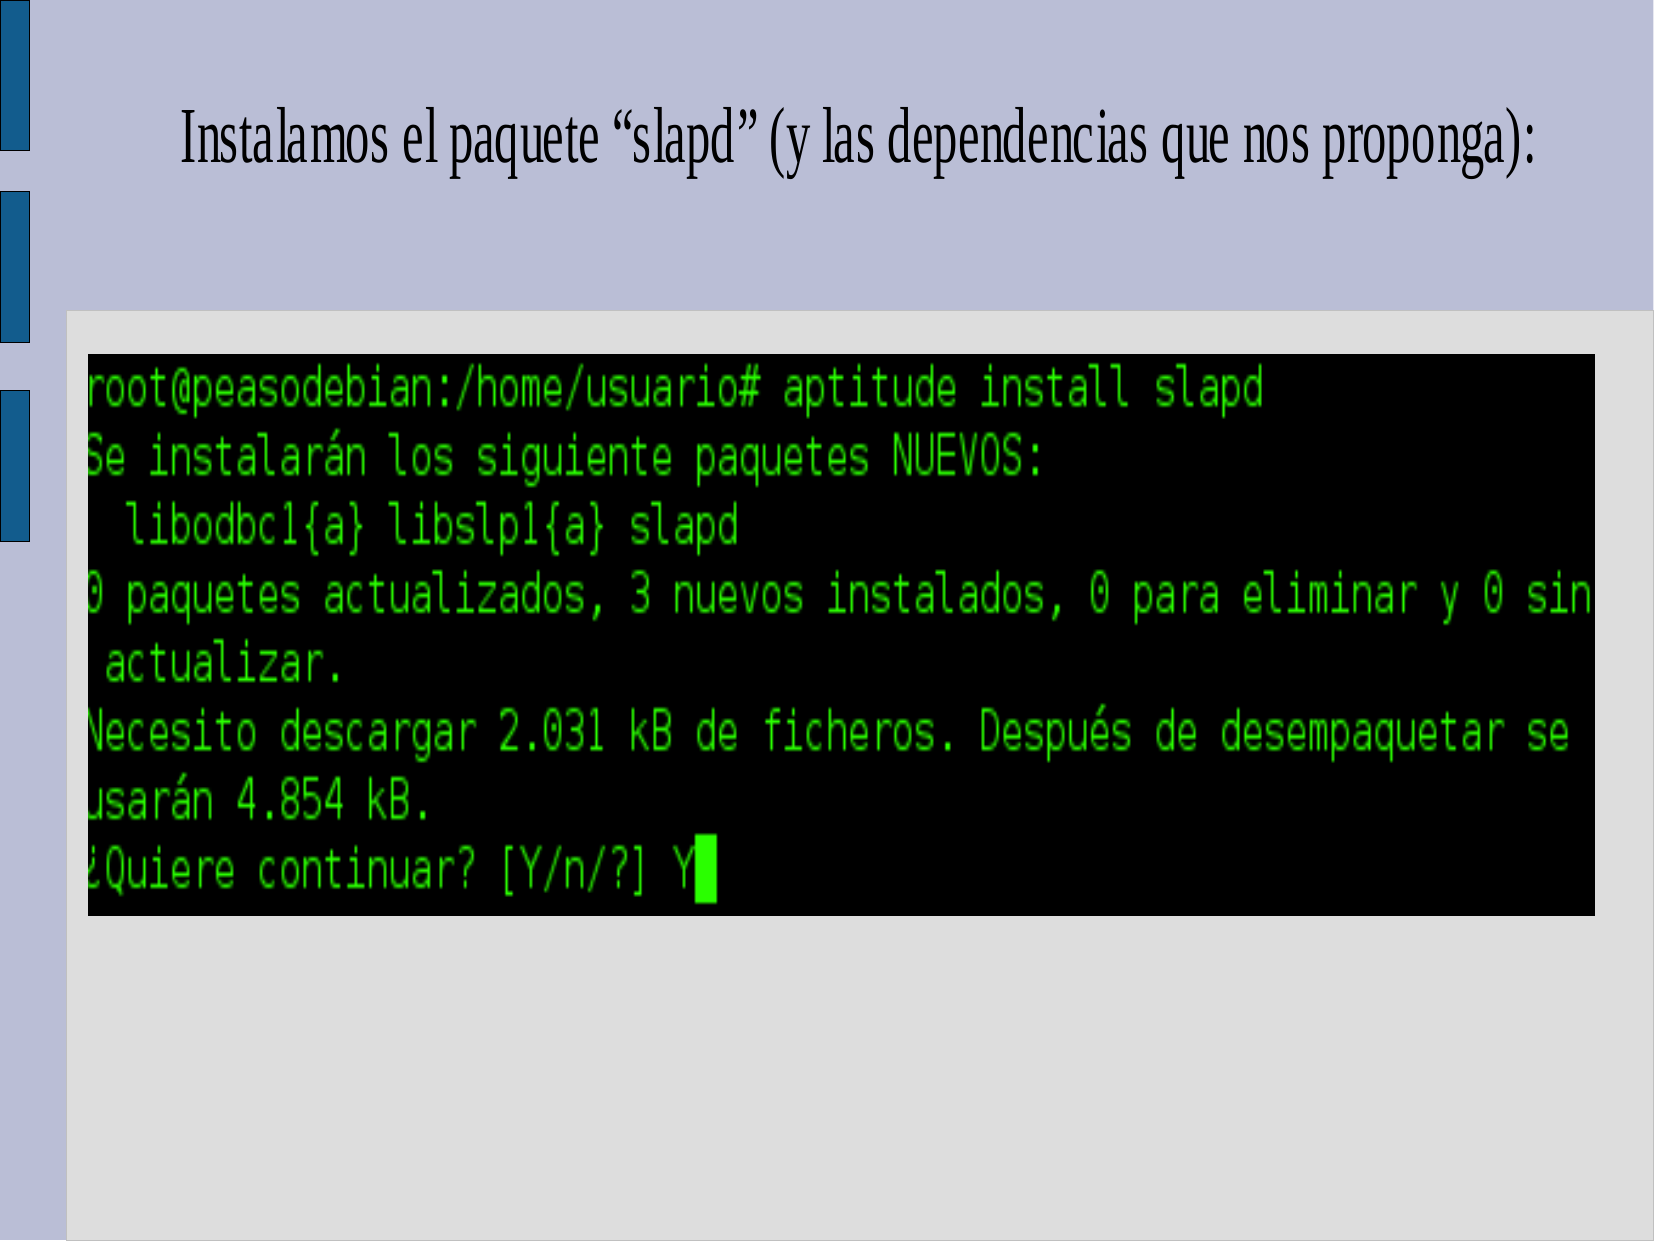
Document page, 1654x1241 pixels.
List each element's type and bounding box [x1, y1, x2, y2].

picture [88, 354, 1595, 916]
chart [177, 88, 1654, 650]
